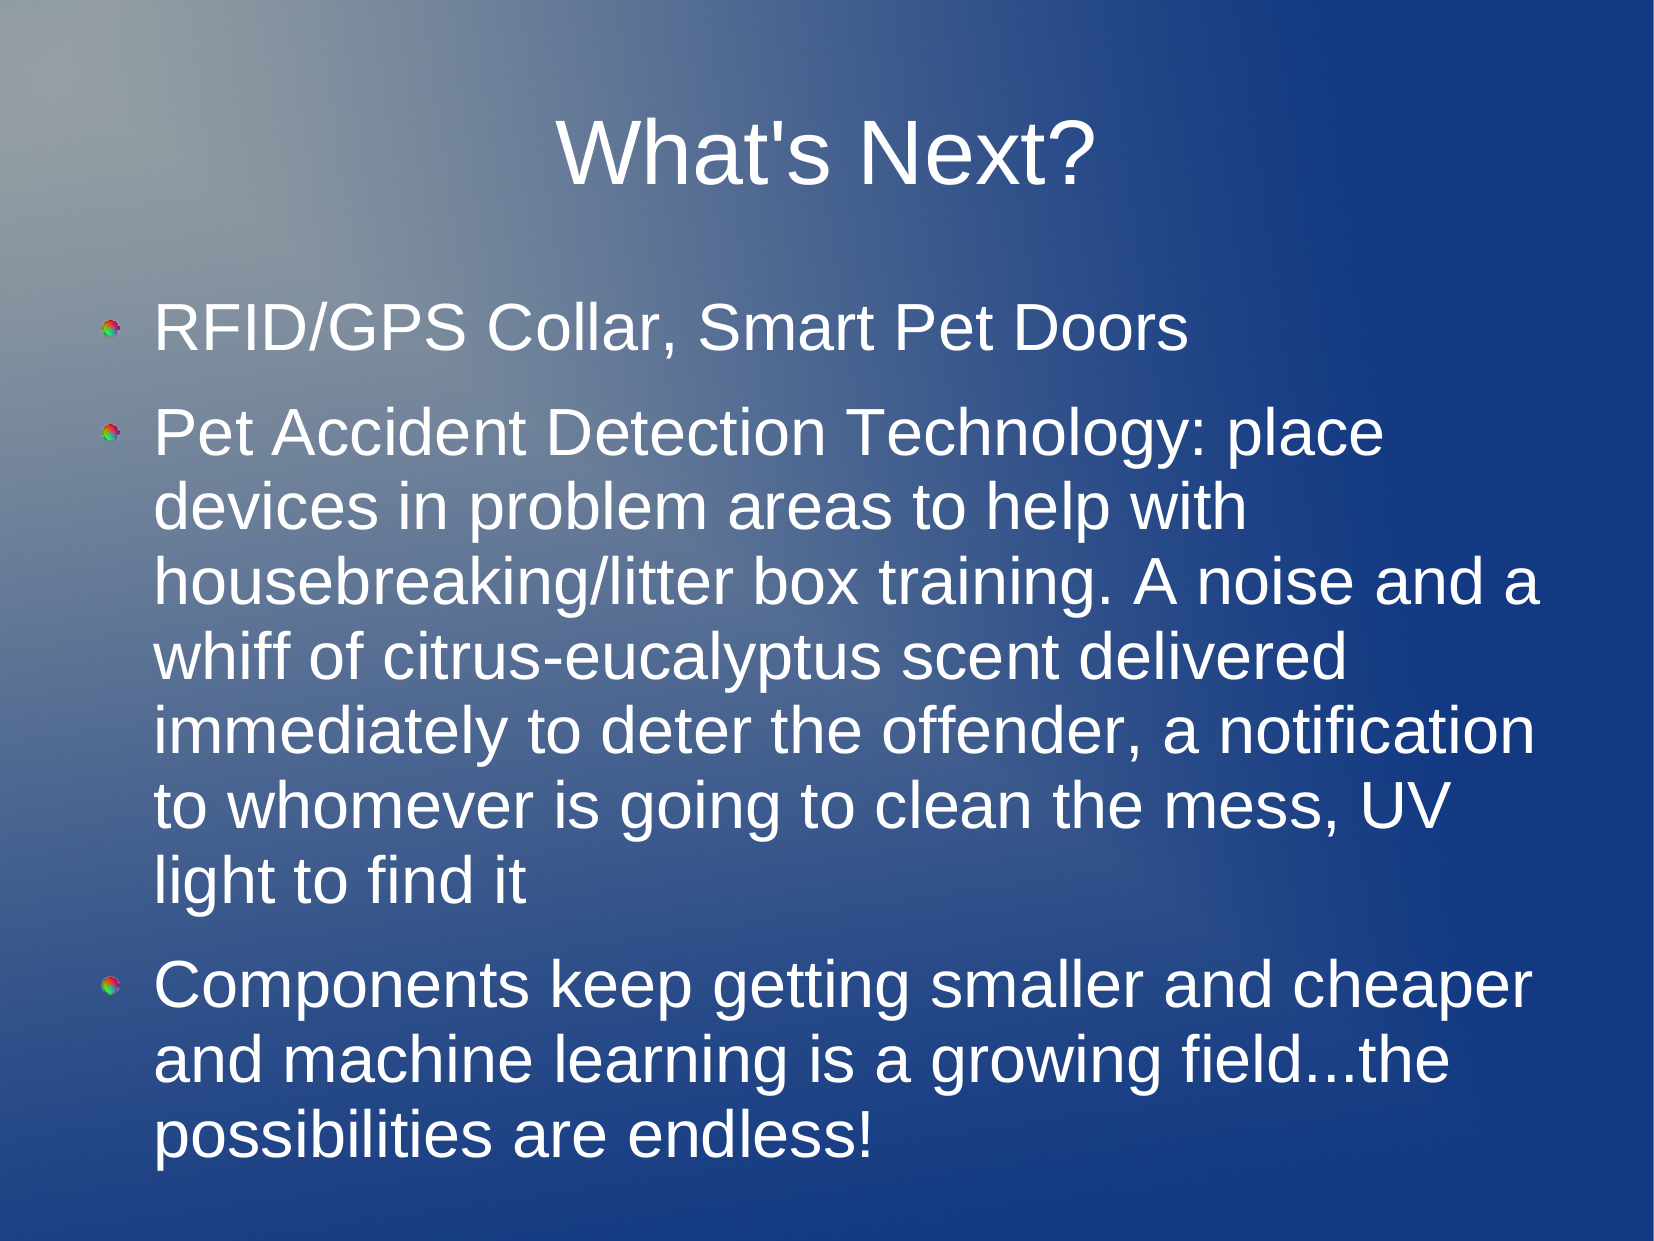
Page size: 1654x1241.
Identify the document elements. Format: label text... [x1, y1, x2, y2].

list RFID/GPS Collar, Smart Pet Doors Pet Accident Detection Technology: place devices in problem areas to help with housebreaking/litter box training. A noise and a whiff of citrus-eucalyptus scent delivered immediately to deter the offender, a notification to whomever is going to clean the mess, UV light to find it Components keep getting smaller and cheaper and machine learning is a growing field...the possibilities are endless! [82, 290, 1571, 1172]
picture [0, 0, 1654, 1241]
title What's Next? [82, 49, 1571, 257]
